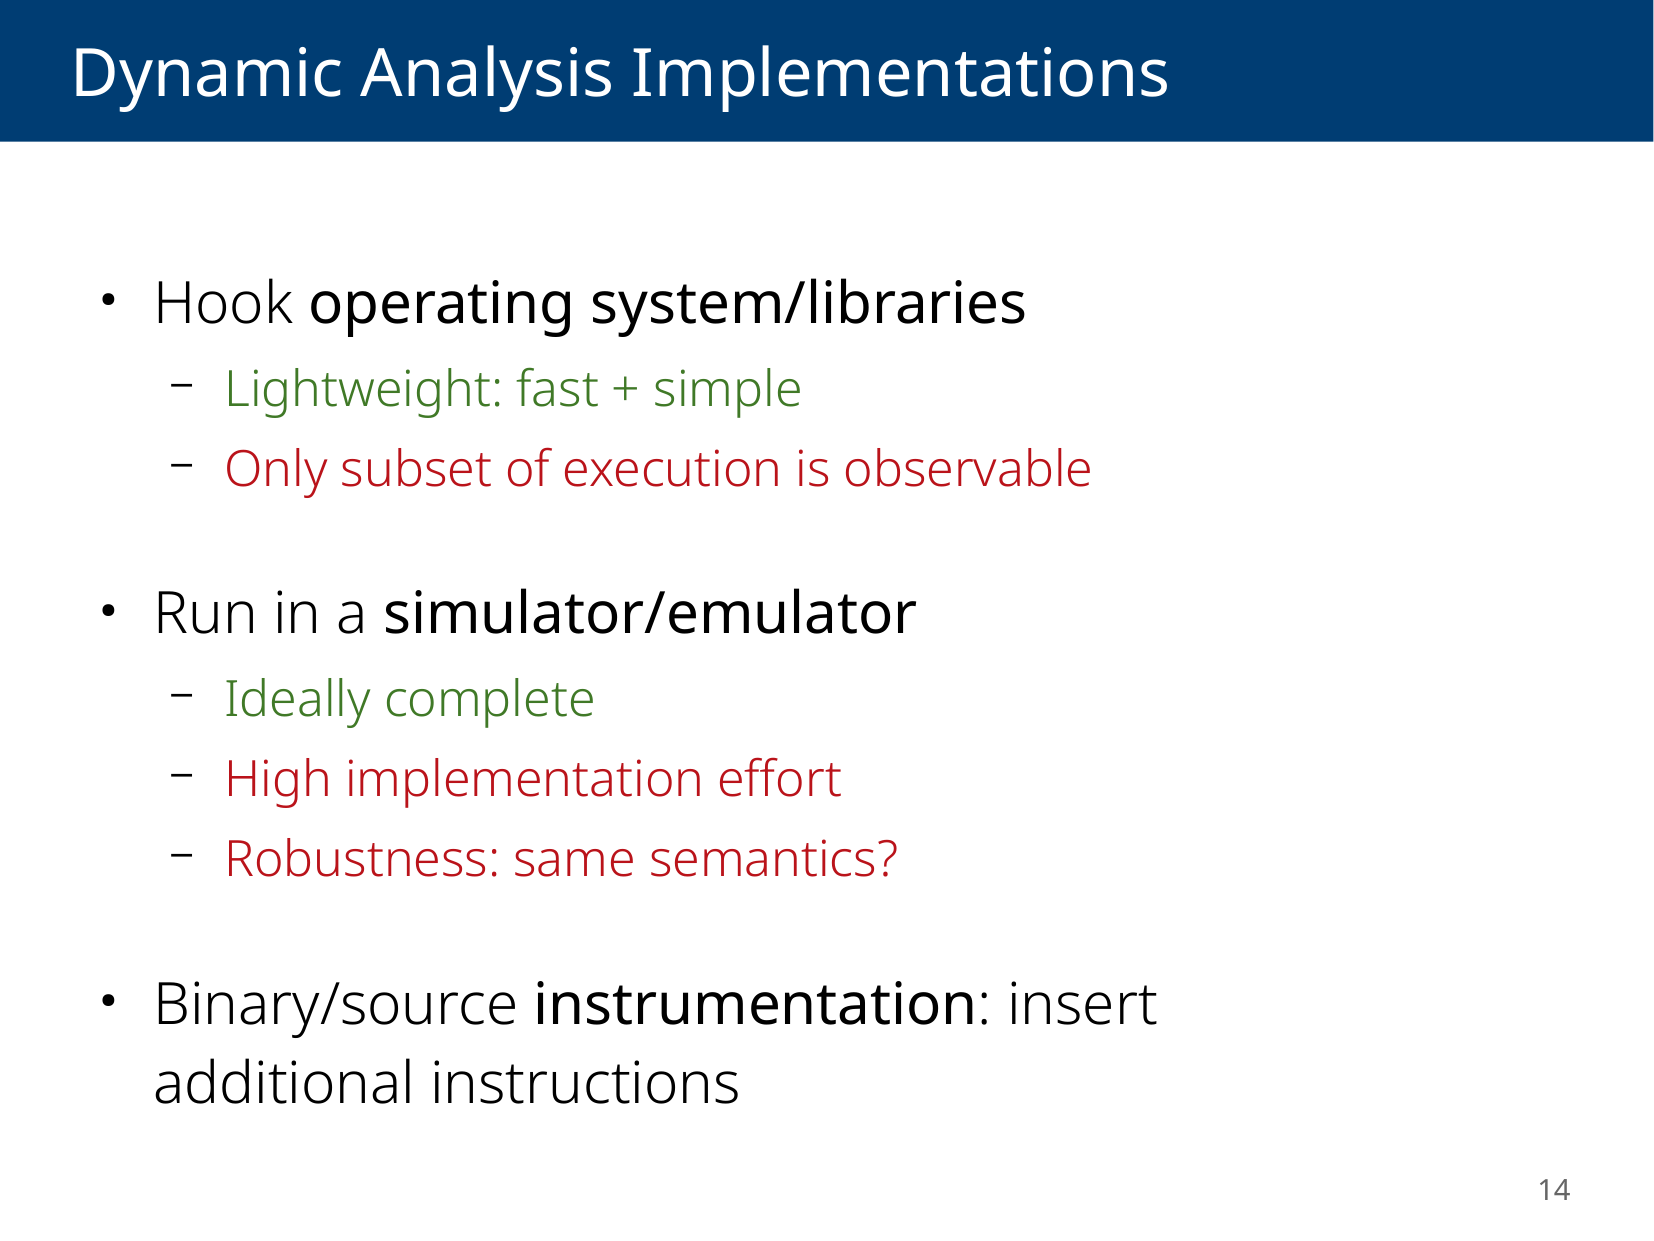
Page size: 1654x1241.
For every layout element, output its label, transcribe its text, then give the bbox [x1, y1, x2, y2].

title Dynamic Analysis Implementations [0, 0, 1654, 142]
list Hook operating system/libraries Lightweight: fast + simple Only subset of execution is observable Run in a simulator/emulator Ideally complete High implementation effort Robustness: same semantics? Binary/source instrumentation: insert additional instructions [82, 248, 1595, 1134]
